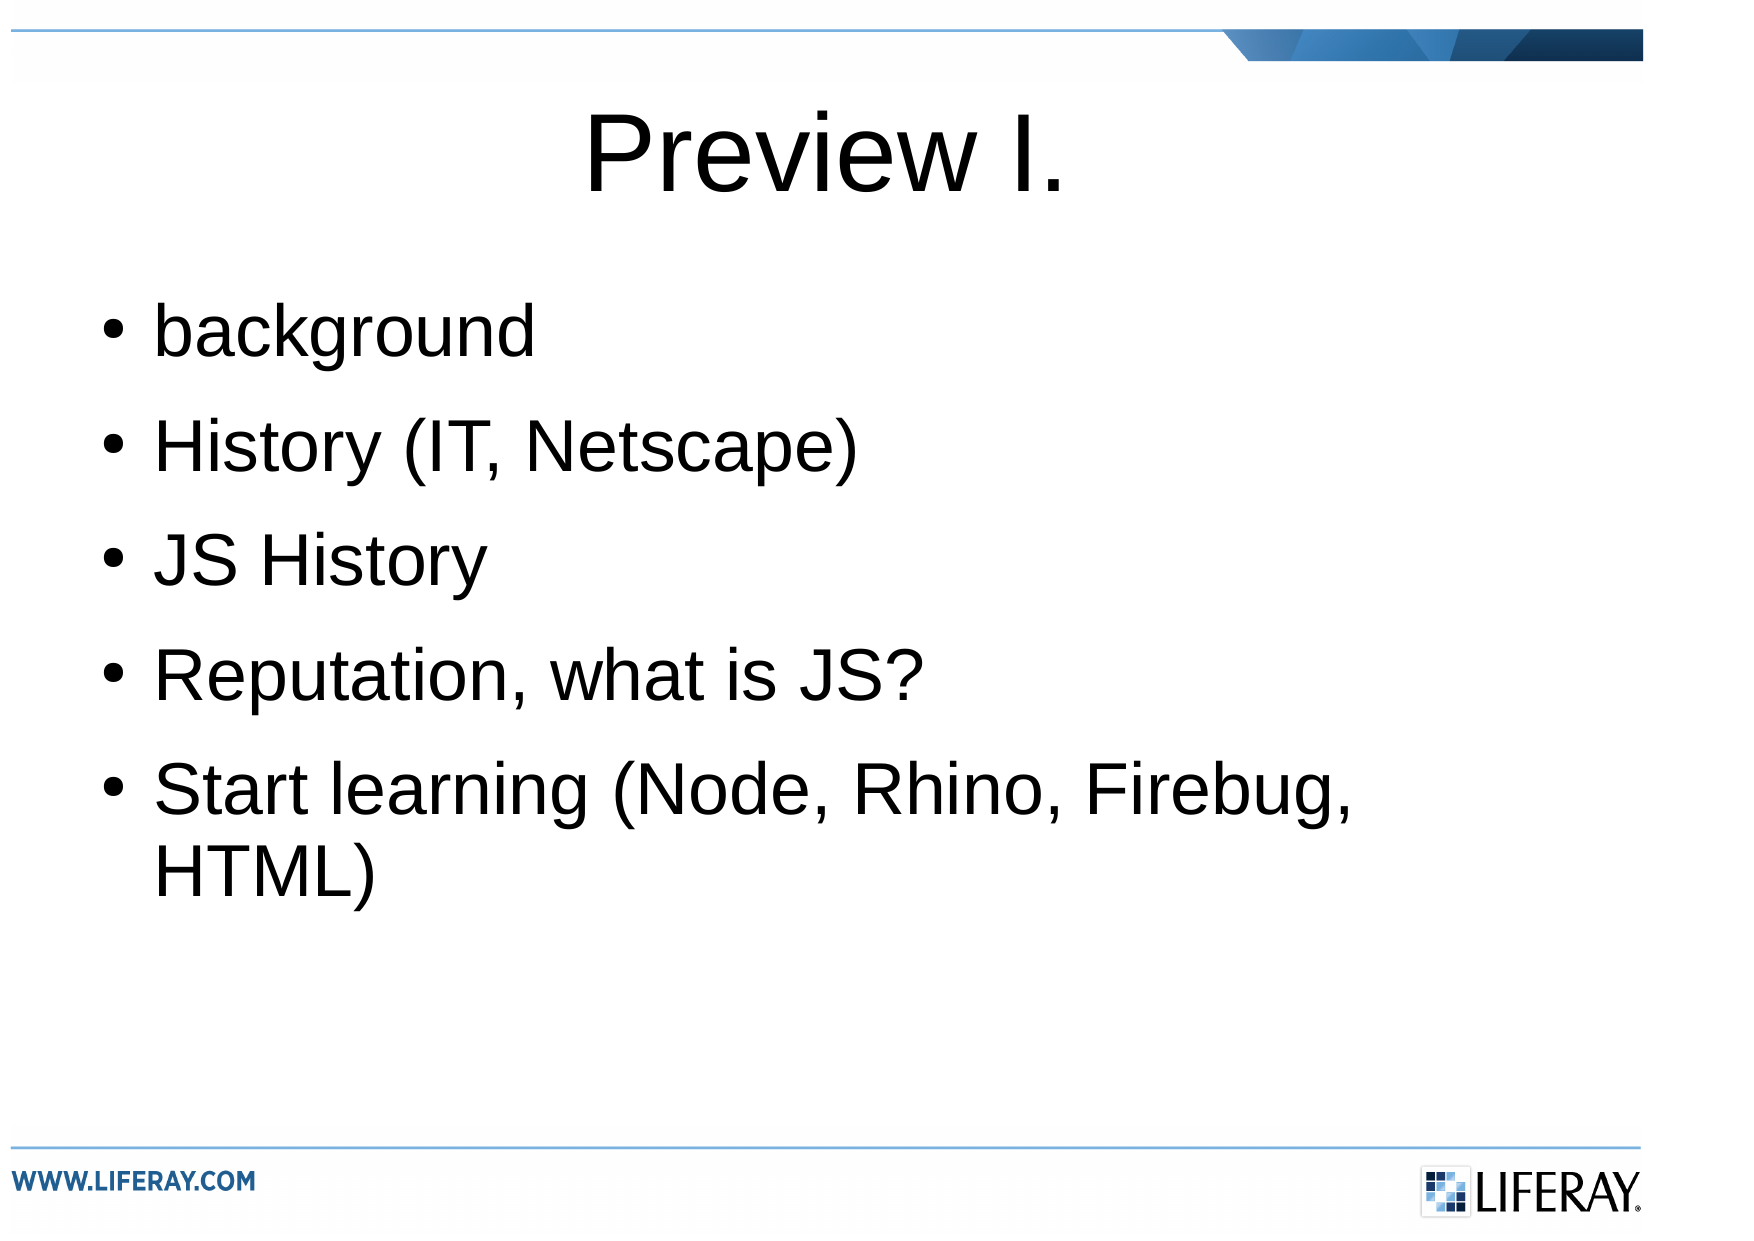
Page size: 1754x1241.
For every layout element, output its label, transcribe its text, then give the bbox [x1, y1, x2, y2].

list background History (IT, Netscape) JS History Reputation, what is JS? Start learning (Node, Rhino, Firebug, HTML) [82, 290, 1571, 1010]
picture [11, 0, 1644, 84]
picture [9, 1124, 1642, 1234]
title Preview I. [82, 49, 1571, 257]
